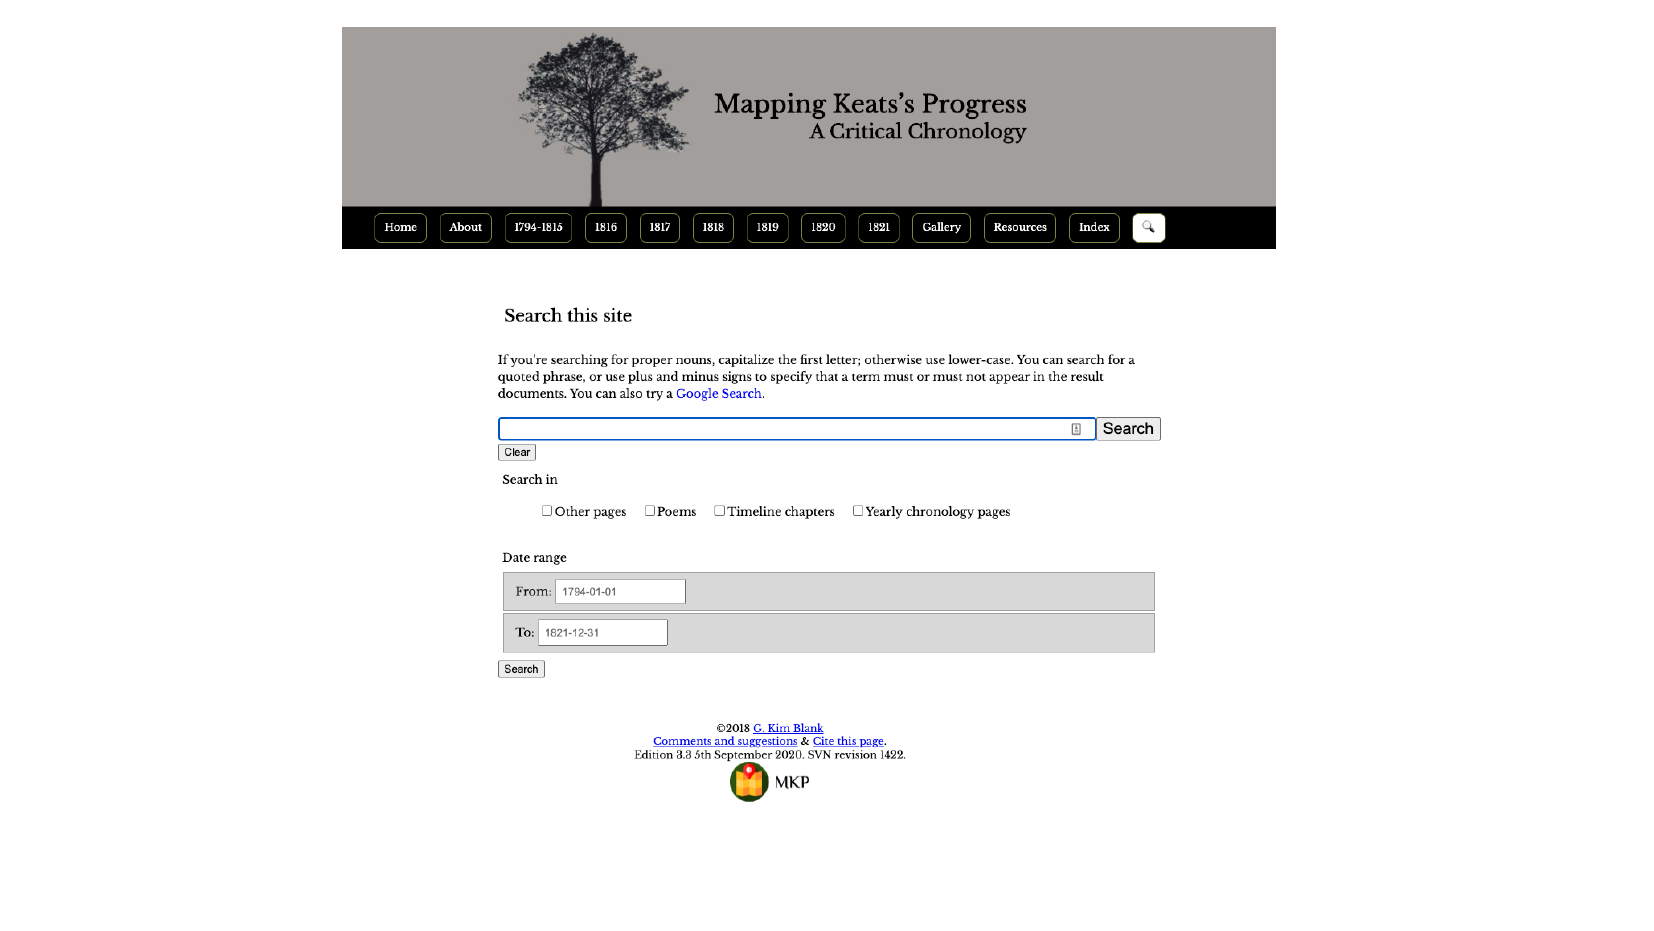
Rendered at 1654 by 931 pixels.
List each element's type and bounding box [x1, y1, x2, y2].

picture [342, 27, 1276, 898]
